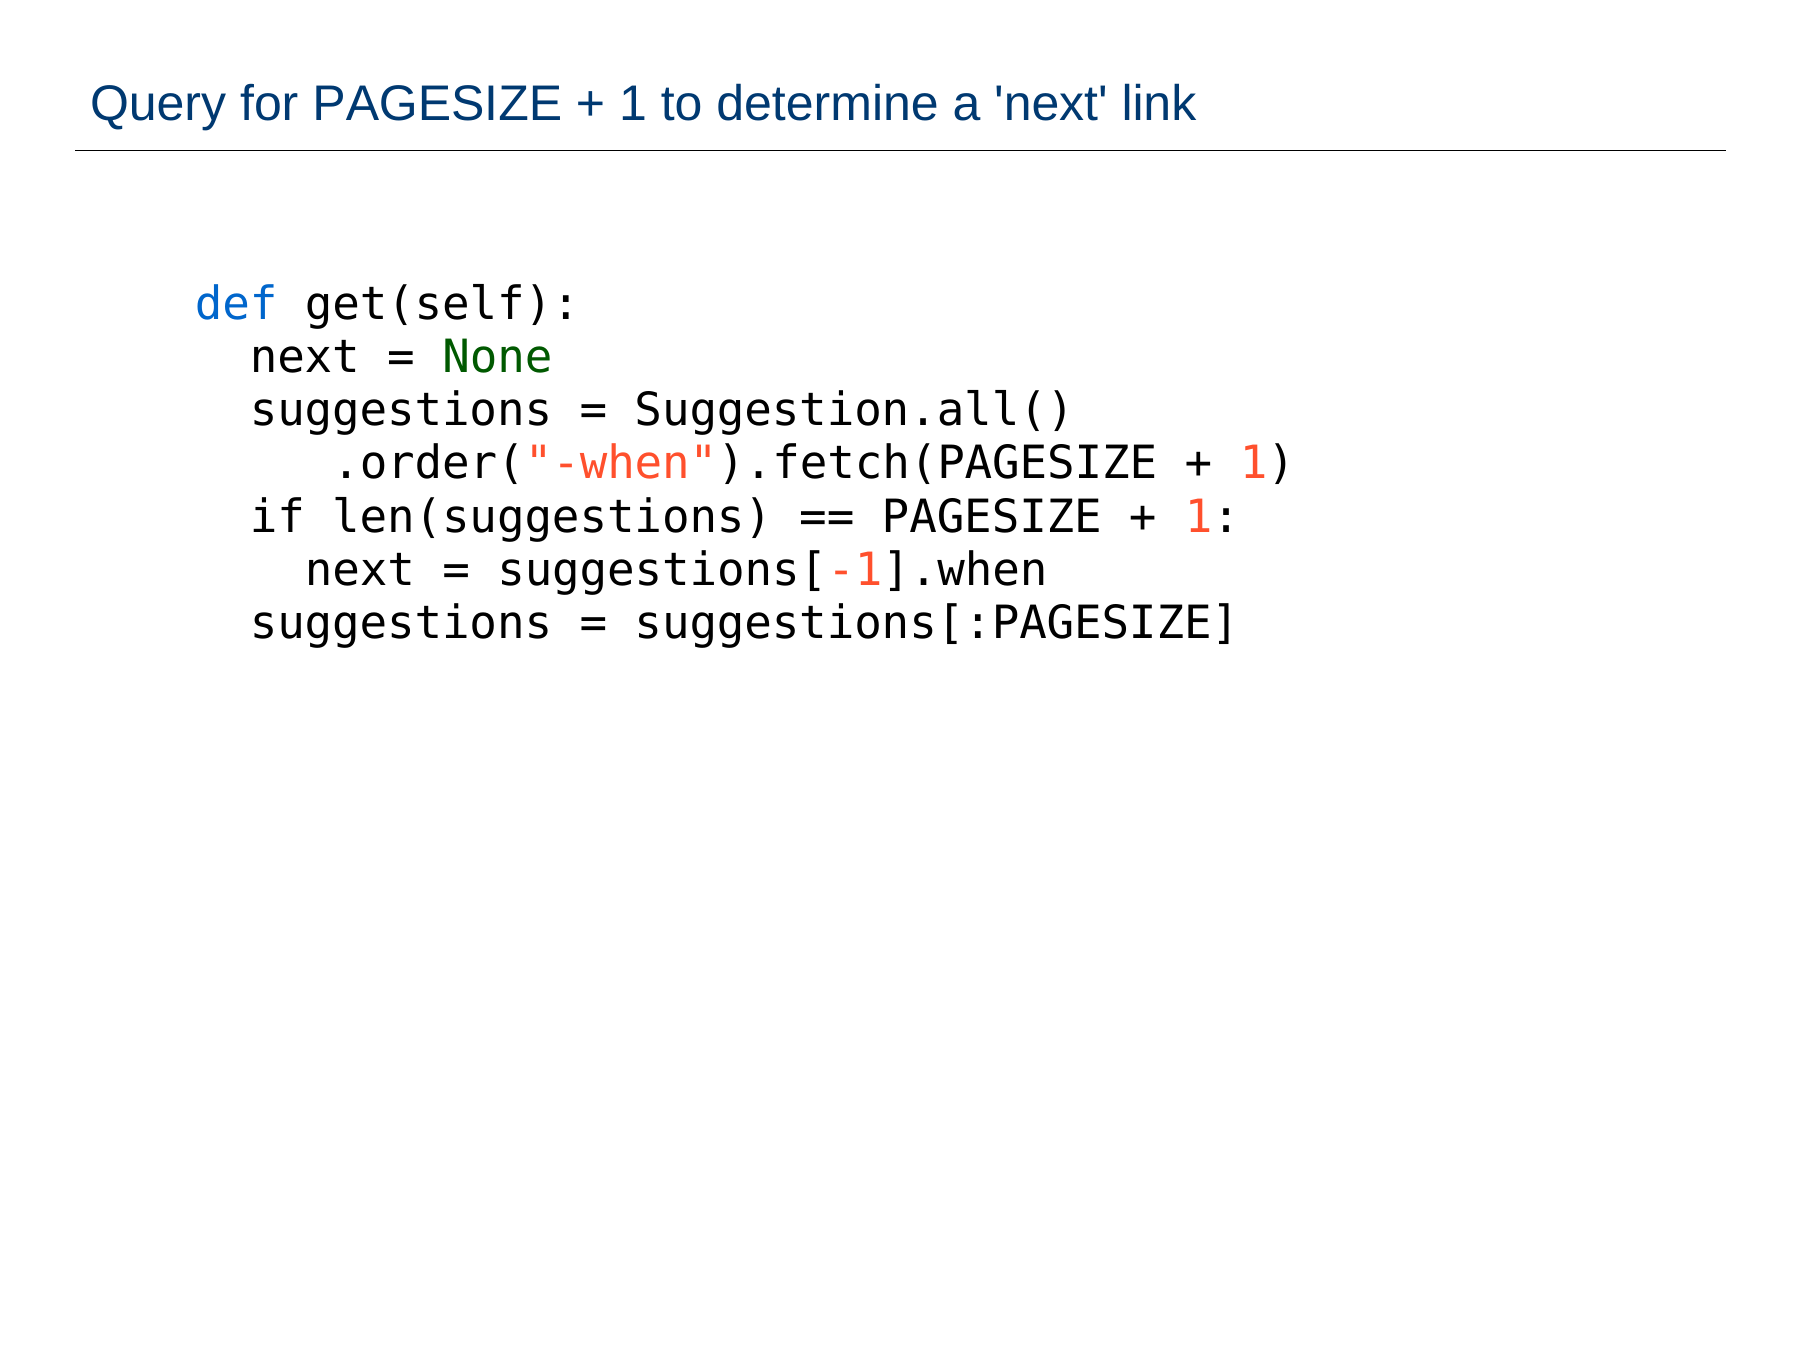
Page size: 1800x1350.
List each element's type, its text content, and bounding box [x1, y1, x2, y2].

text_box def get(self): next = None suggestions = Suggestion.all() .order("-when").fetch(PAGESIZE + 1) if len(suggestions) == PAGESIZE + 1: next = suggestions[-1].when suggestions = suggestions[:PAGESIZE] [180, 269, 1310, 711]
title Query for PAGESIZE + 1 to determine a 'next' link [90, 61, 1710, 150]
